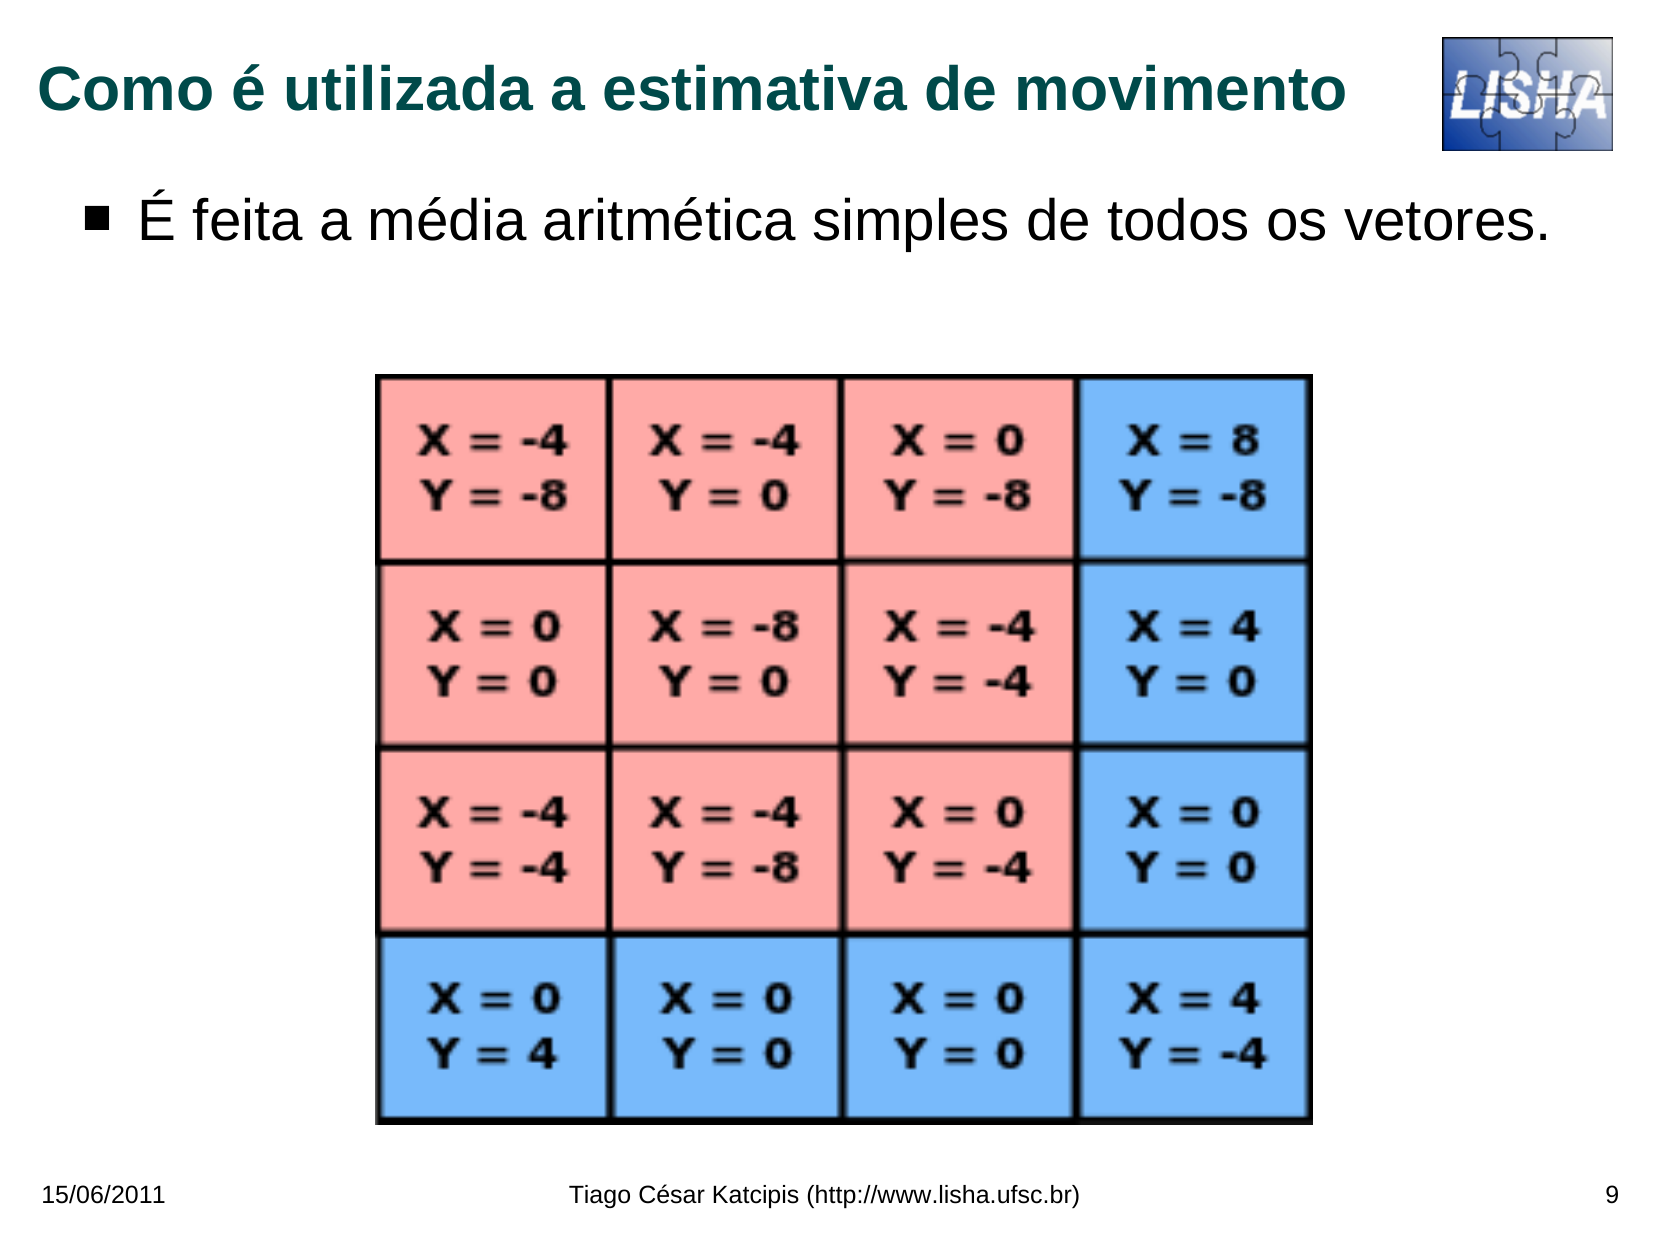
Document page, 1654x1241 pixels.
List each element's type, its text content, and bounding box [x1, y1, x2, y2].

picture [1442, 37, 1613, 151]
picture [375, 374, 1313, 1126]
text_box É feita a média aritmética simples de todos os vetores. [37, 187, 1654, 266]
title Como é utilizada a estimativa de movimento [37, 37, 1426, 151]
